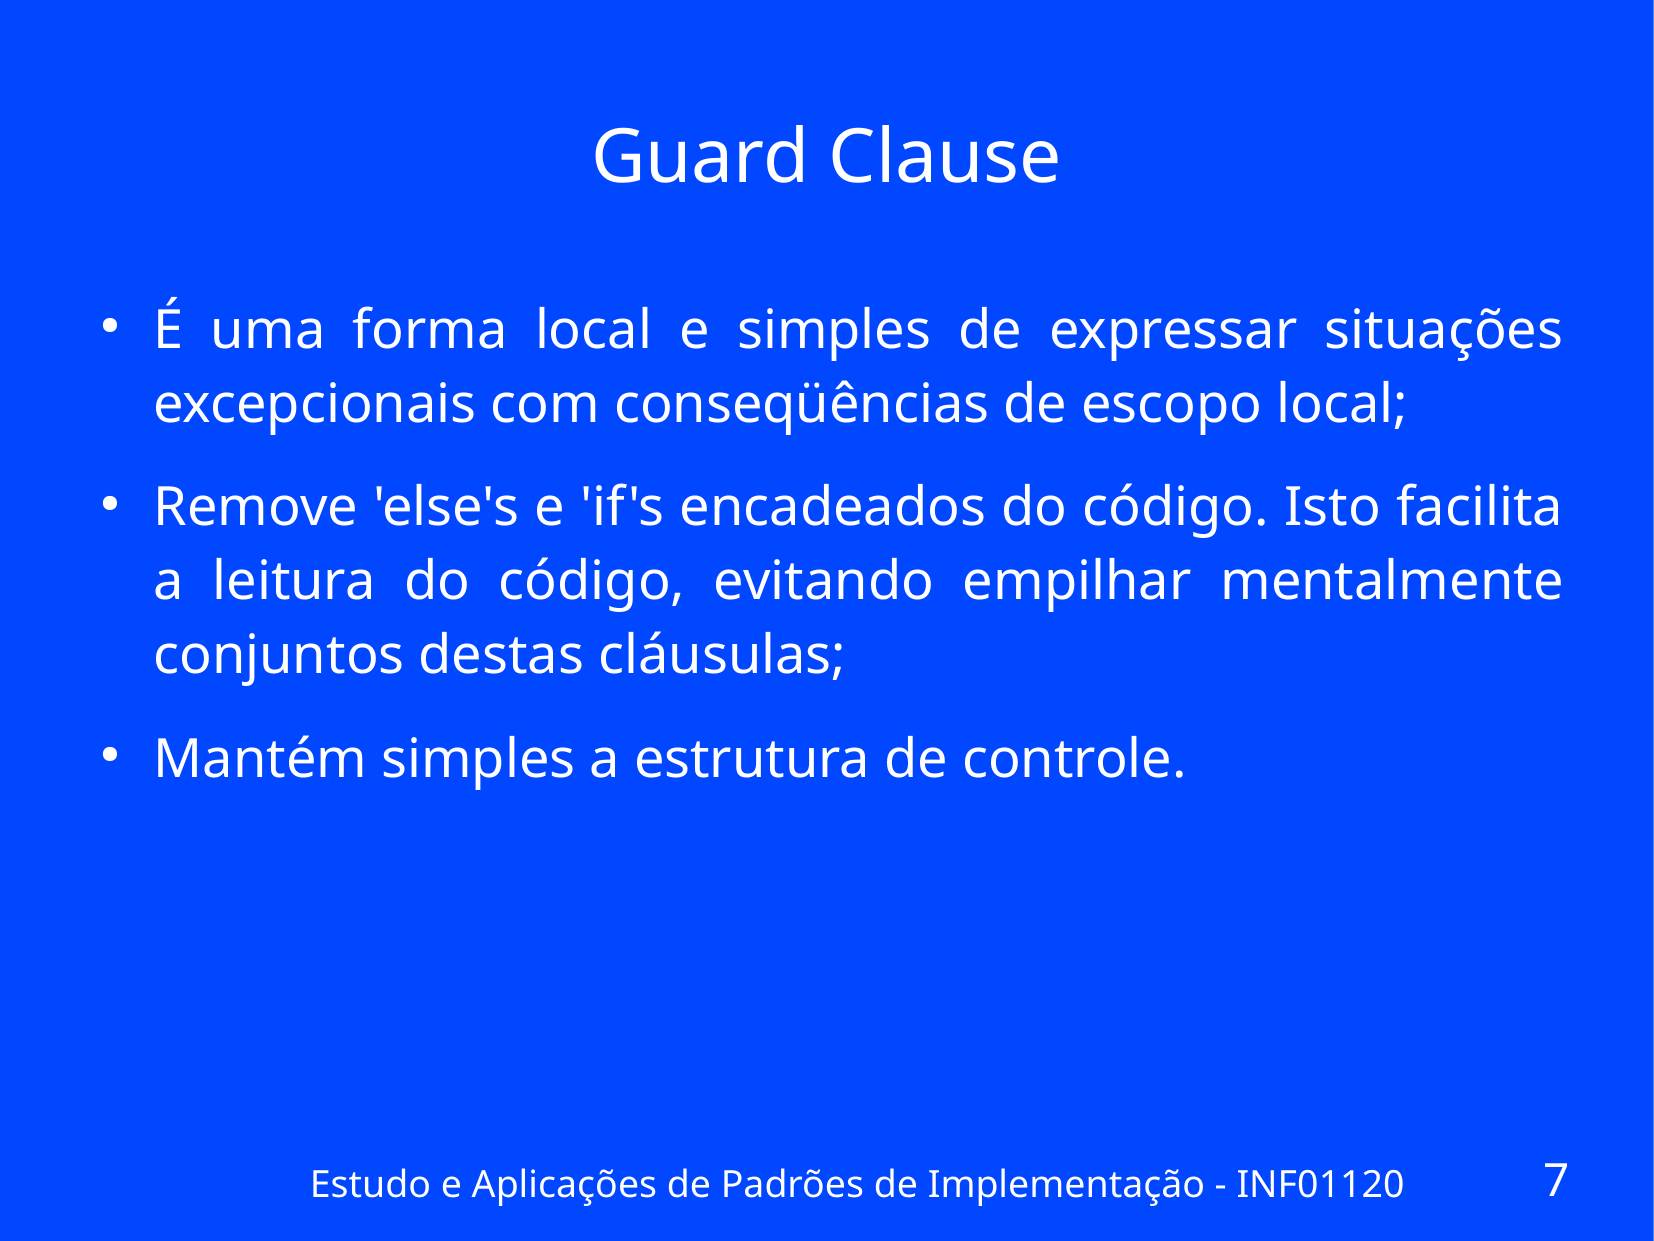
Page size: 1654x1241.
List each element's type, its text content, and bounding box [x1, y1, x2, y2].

list É uma forma local e simples de expressar situações excepcionais com conseqüências de escopo local; Remove 'else's e 'if's encadeados do código. Isto facilita a leitura do código, evitando empilhar mentalmente conjuntos destas cláusulas; Mantém simples a estrutura de controle. [82, 290, 1565, 1123]
title Guard Clause [82, 49, 1571, 257]
